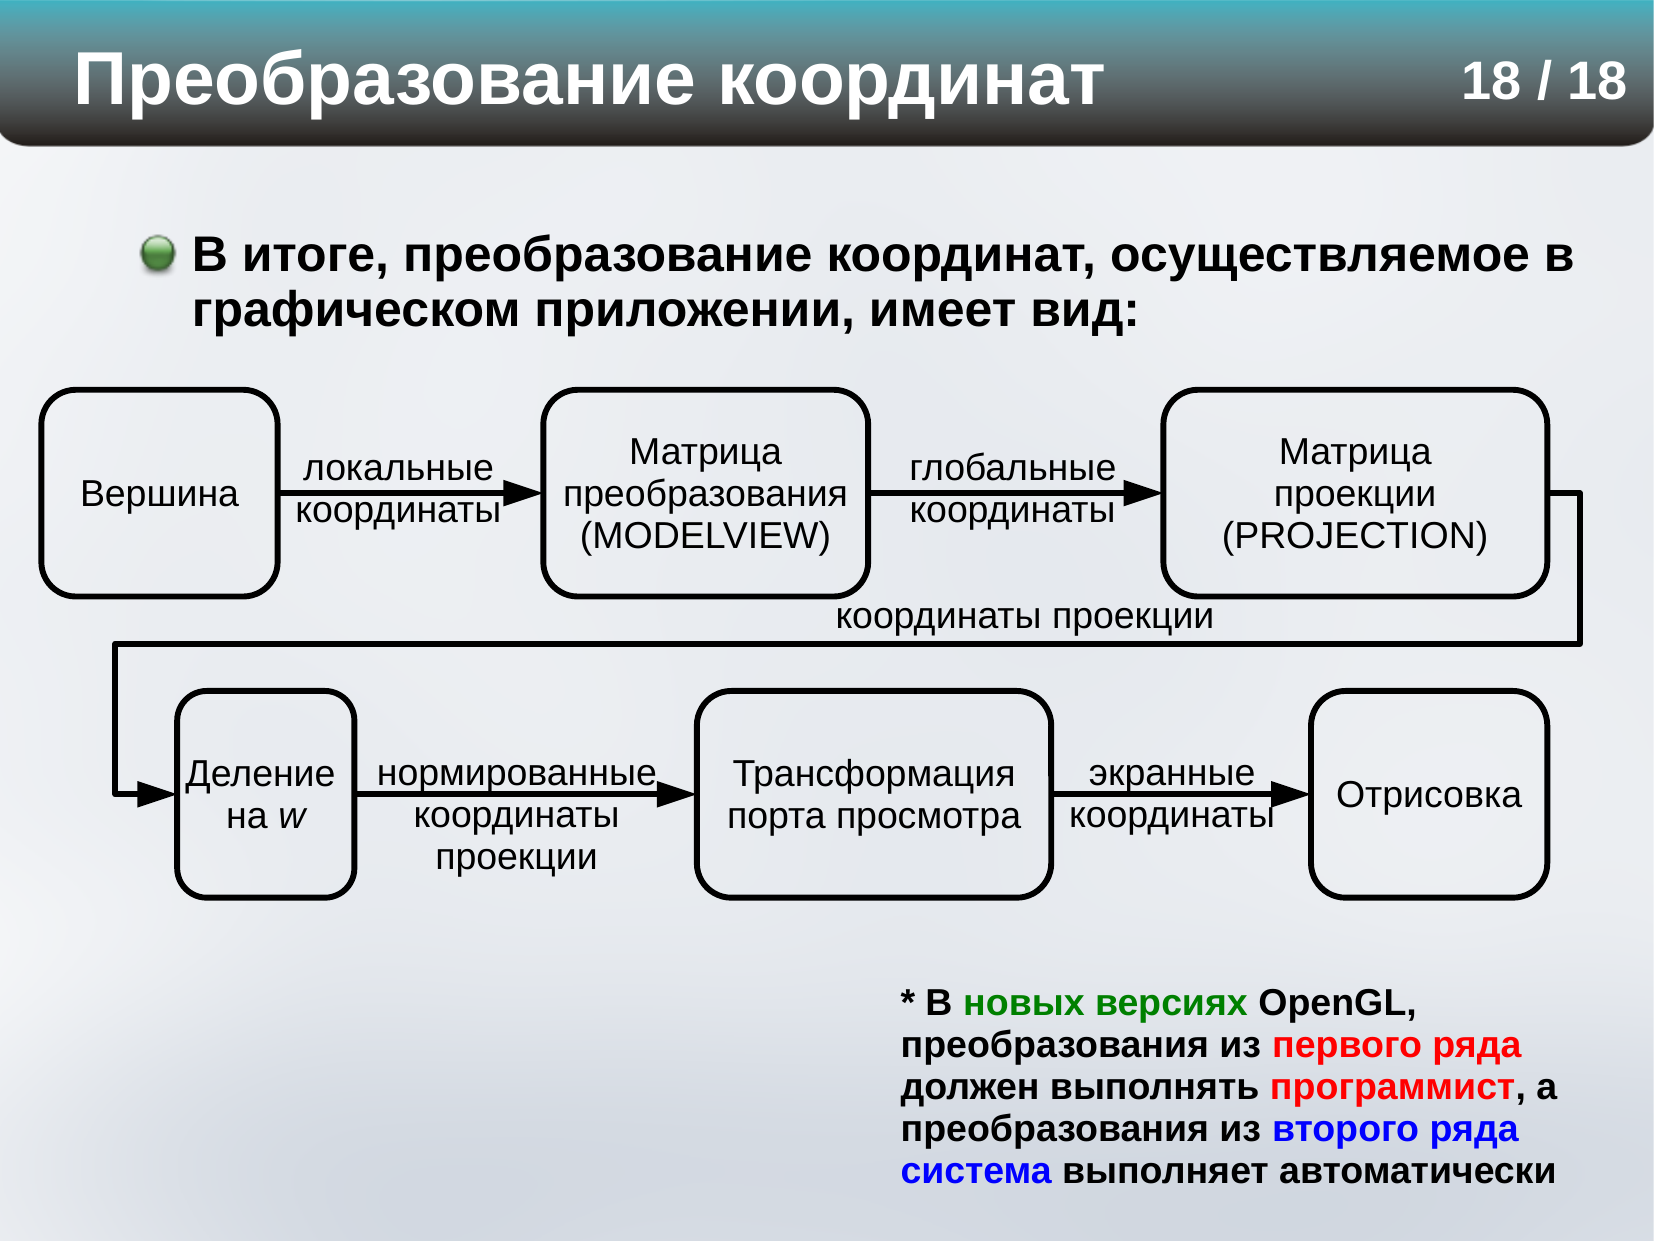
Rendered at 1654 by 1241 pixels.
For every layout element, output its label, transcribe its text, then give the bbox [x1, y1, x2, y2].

text_box Трансформация порта просмотра [696, 690, 1052, 898]
text_box координаты проекции [820, 586, 1235, 644]
text_box * В новых версиях OpenGL, преобразования из первого ряда должен выполнять программист, а преобразования из второго ряда система выполняет автоматически [885, 974, 1595, 1200]
text_box <number> / 18 [1446, 42, 1654, 179]
picture [0, 0, 1654, 1241]
text_box В итоге, преобразование координат, осуществляемое в графическом приложении, имеет вид: [118, 218, 1595, 345]
text_box экранные координаты [1039, 744, 1306, 843]
text_box Матрица преобразования (MODELVIEW) [543, 389, 869, 597]
text_box Преобразование координат [59, 29, 1418, 129]
text_box Отрисовка [1311, 690, 1548, 898]
text_box глобальные координаты [879, 438, 1146, 538]
text_box нормированные координаты проекции [354, 744, 680, 885]
text_box локальные координаты [265, 438, 532, 538]
text_box Деление на w [177, 690, 355, 898]
text_box Матрица проекции (PROJECTION) [1163, 389, 1548, 597]
text_box Вершина [41, 389, 278, 597]
